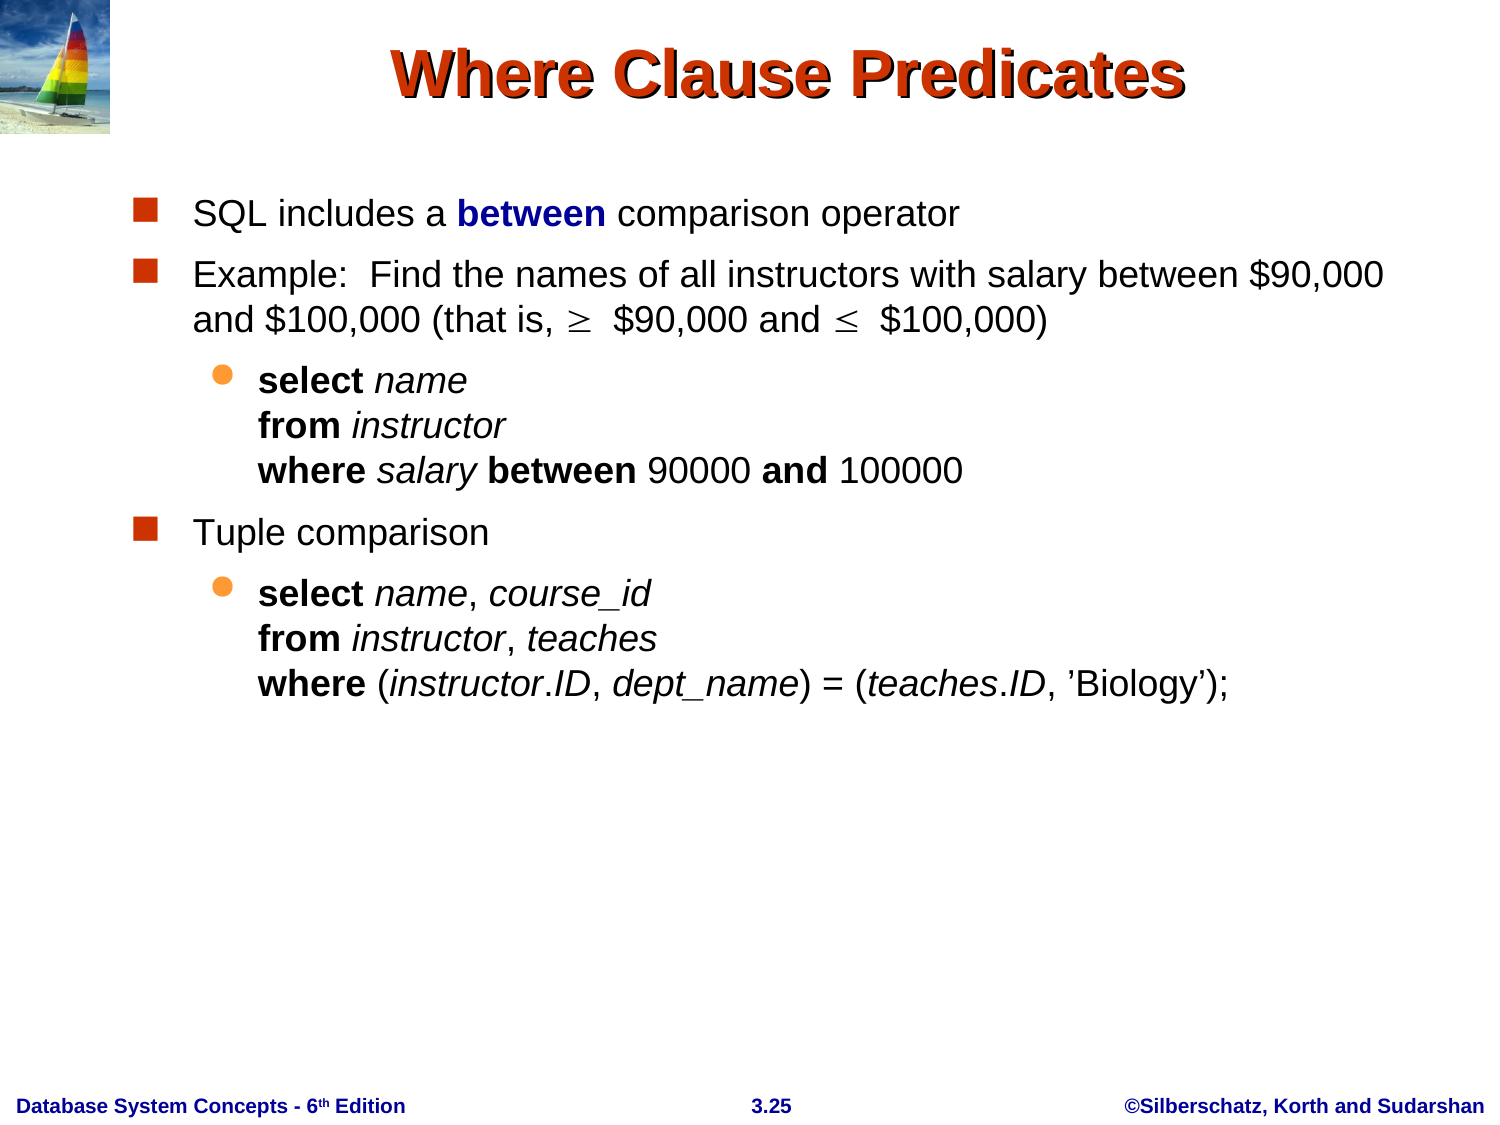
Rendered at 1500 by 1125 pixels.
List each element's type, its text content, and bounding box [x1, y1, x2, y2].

title Where Clause Predicates [125, 19, 1451, 120]
picture [0, 0, 110, 134]
list SQL includes a between comparison operator Example: Find the names of all instructors with salary between $90,000 and $100,000 (that is, $90,000 and $100,000) select name from instructor where salary between 90000 and 100000 Tuple comparison select name, course_id from instructor, teaches where (instructor.ID, dept_name) = (teaches.ID, ’Biology’); [121, 181, 1449, 1009]
